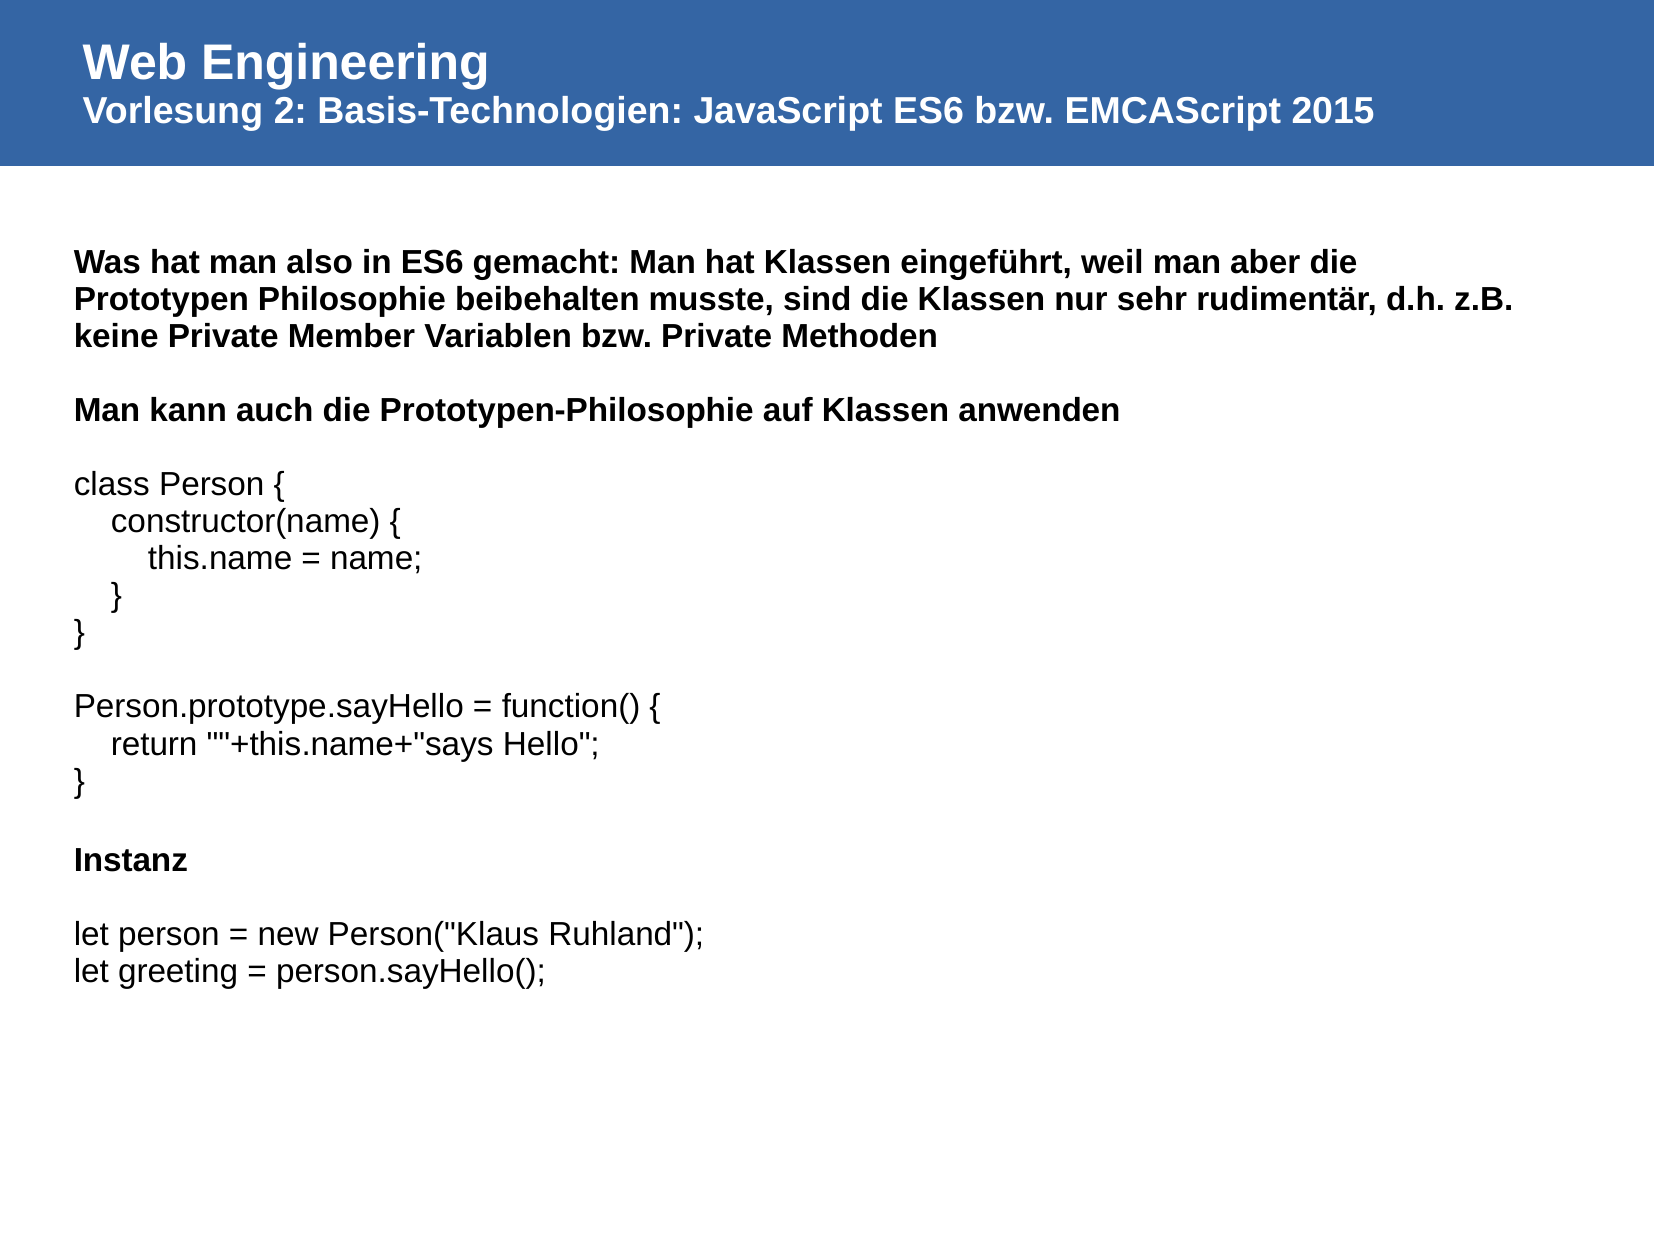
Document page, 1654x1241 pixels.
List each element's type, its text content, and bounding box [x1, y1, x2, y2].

text_box Was hat man also in ES6 gemacht: Man hat Klassen eingeführt, weil man aber die Prototypen Philosophie beibehalten musste, sind die Klassen nur sehr rudimentär, d.h. z.B. keine Private Member Variablen bzw. Private Methoden Man kann auch die Prototypen-Philosophie auf Klassen anwenden class Person { constructor(name) { this.name = name; } } Person.prototype.sayHello = function() { return ""+this.name+"says Hello"; } Instanz let person = new Person("Klaus Ruhland"); let greeting = person.sayHello(); [59, 236, 1544, 1002]
title Web Engineering Vorlesung 2: Basis-Technologien: JavaScript ES6 bzw. EMCAScript 2015 [82, 0, 1571, 166]
